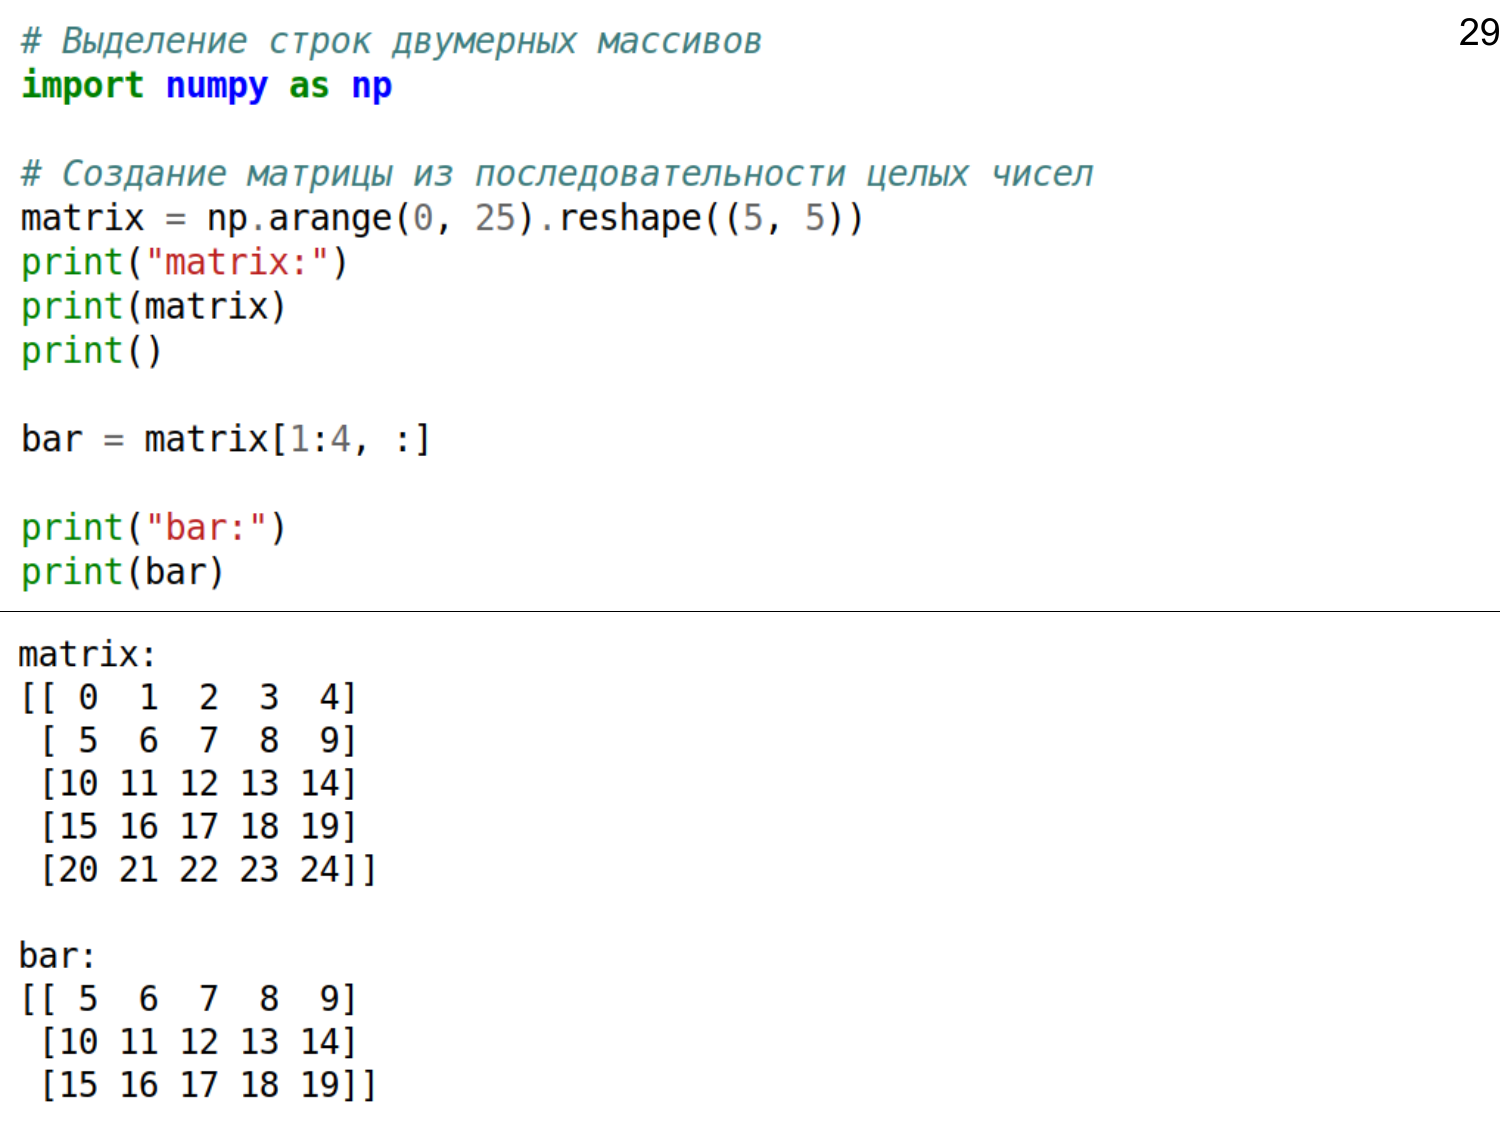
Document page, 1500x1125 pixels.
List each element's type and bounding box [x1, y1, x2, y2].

picture [12, 15, 1110, 602]
picture [8, 632, 387, 1113]
